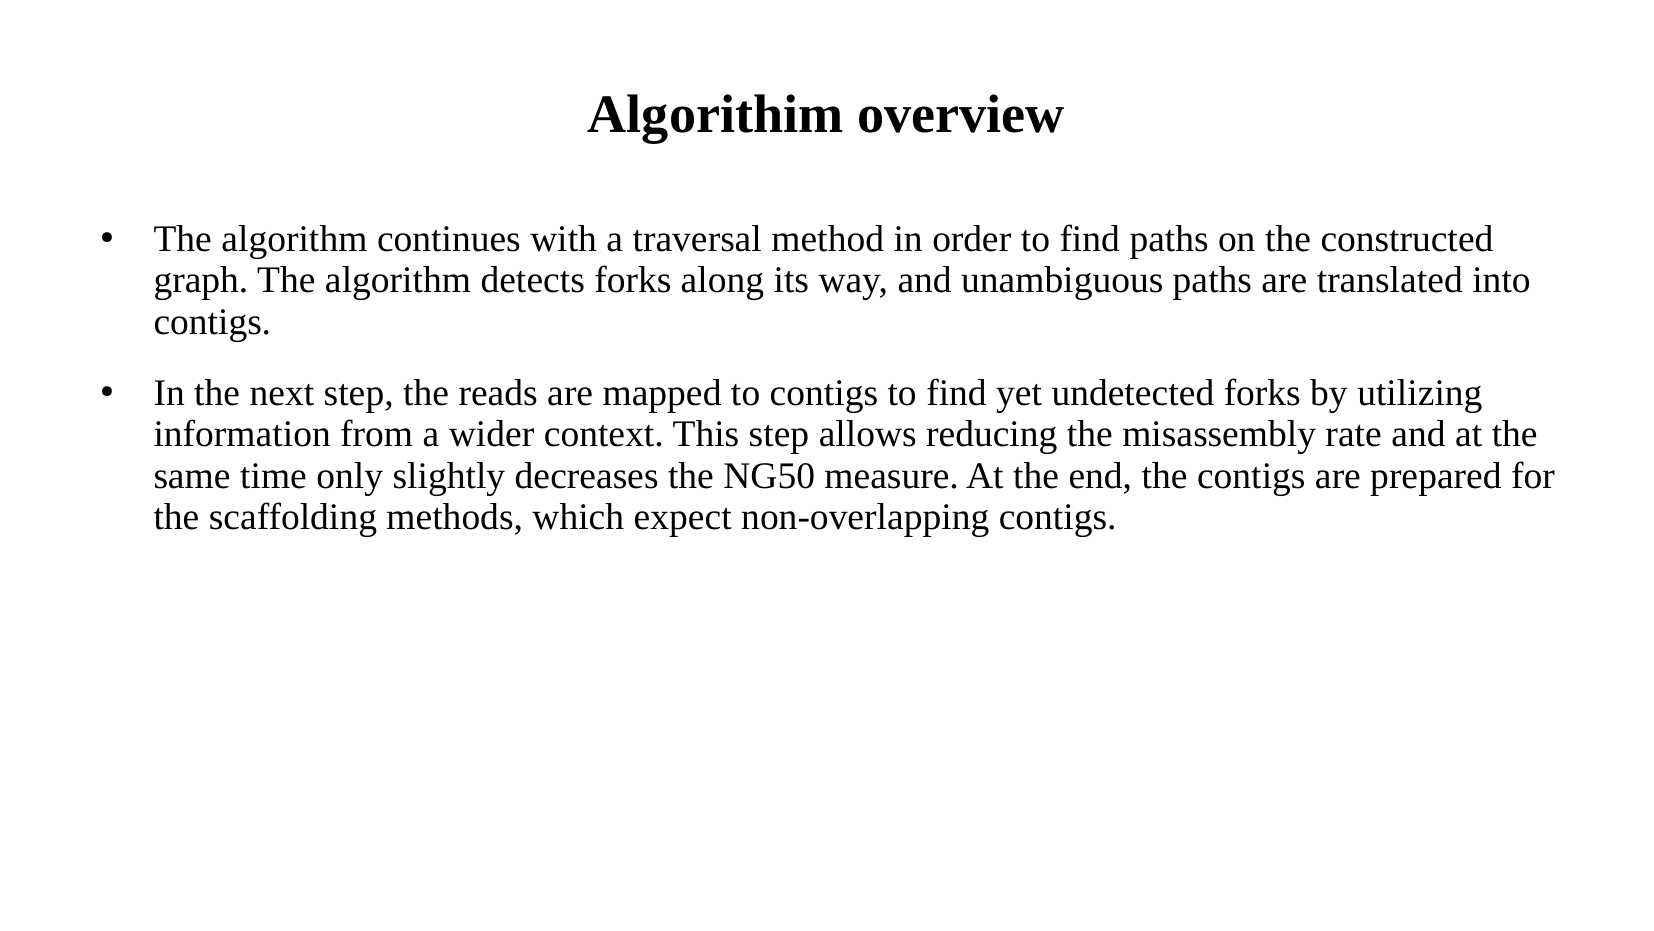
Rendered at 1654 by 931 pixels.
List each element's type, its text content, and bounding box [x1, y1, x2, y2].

list The algorithm continues with a traversal method in order to find paths on the constructed graph. The algorithm detects forks along its way, and unambiguous paths are translated into contigs. In the next step, the reads are mapped to contigs to find yet undetected forks by utilizing information from a wider context. This step allows reducing the misassembly rate and at the same time only slightly decreases the NG50 measure. At the end, the contigs are prepared for the scaffolding methods, which expect non-overlapping contigs. [82, 217, 1571, 758]
title Algorithim overview [82, 37, 1571, 193]
